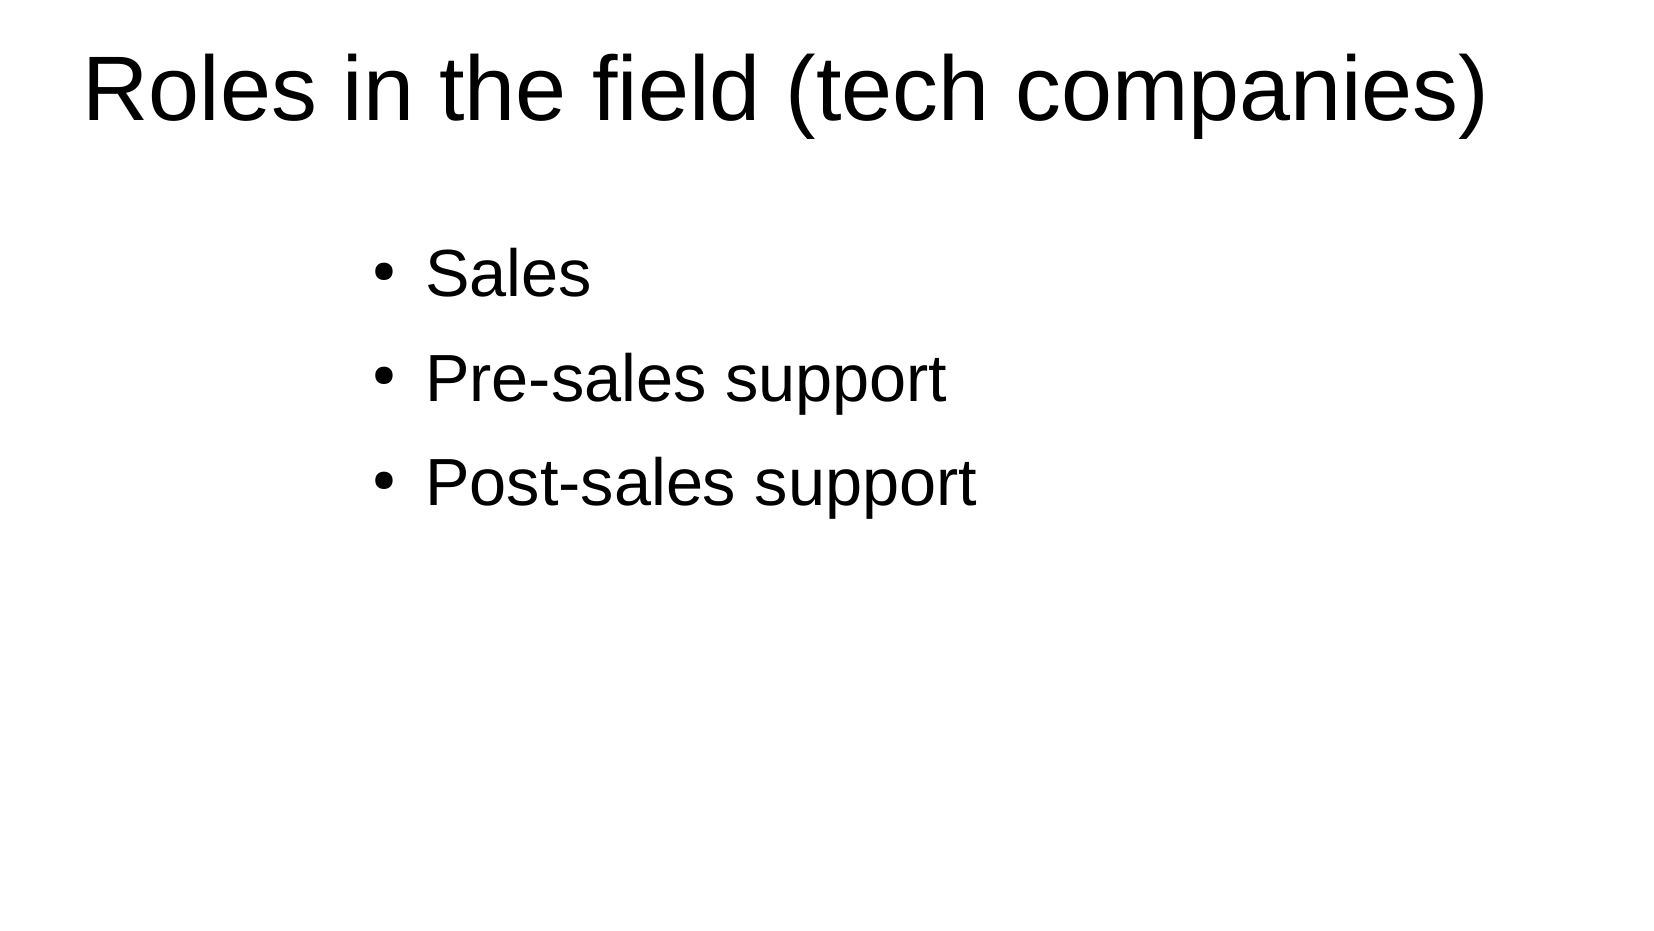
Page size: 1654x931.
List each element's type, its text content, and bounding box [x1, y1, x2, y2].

title Roles in the field (tech companies) [82, 37, 1571, 193]
list Sales Pre-sales support Post-sales support [354, 236, 1430, 709]
